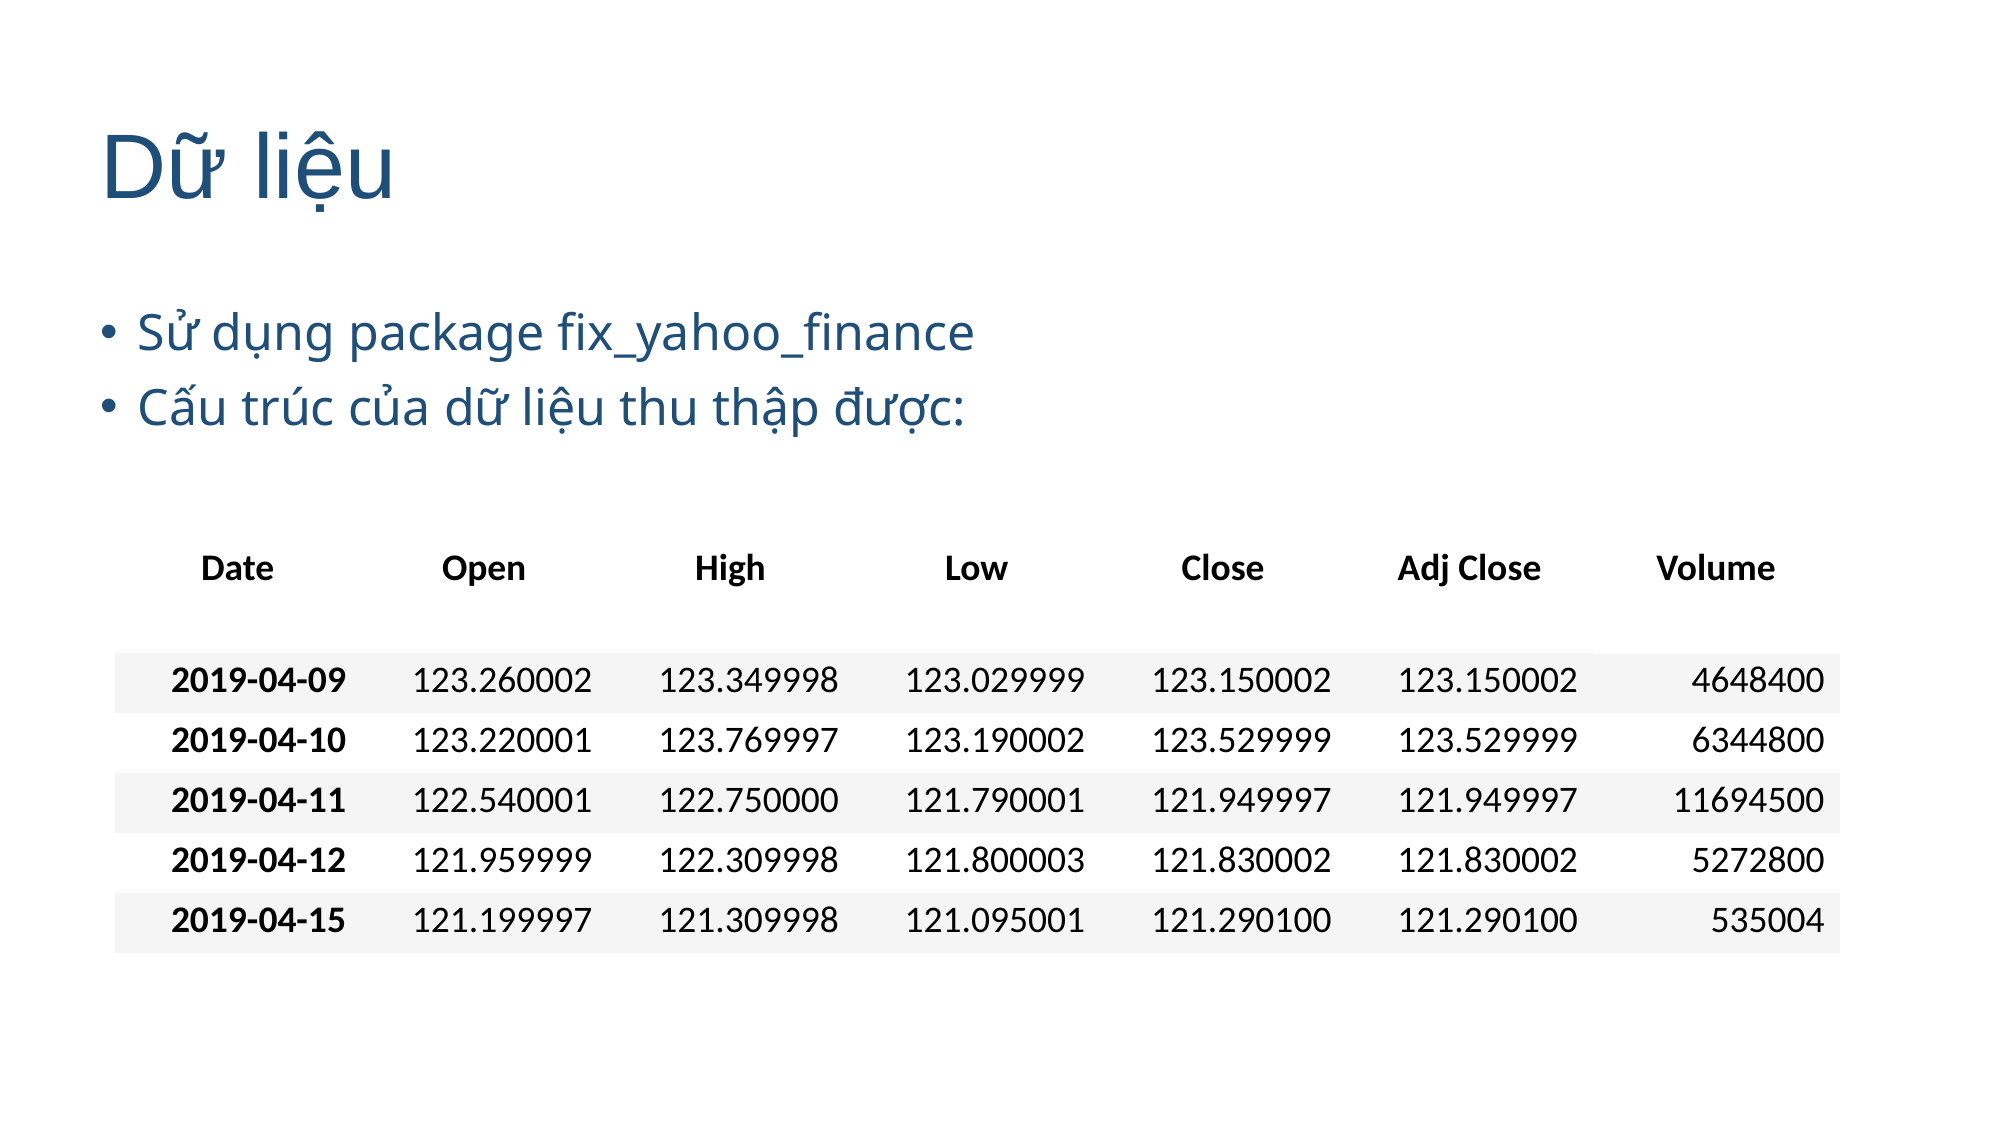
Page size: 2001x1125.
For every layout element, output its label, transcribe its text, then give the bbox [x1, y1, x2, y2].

table_cell 2019-04-11 [115, 773, 361, 833]
table_cell 122.750000 [607, 773, 854, 833]
table_cell 121.800003 [854, 833, 1100, 893]
table_cell 123.529999 [1346, 713, 1593, 773]
table_header Volume [1593, 488, 1840, 653]
table_cell 123.260002 [361, 653, 607, 713]
table_cell 123.150002 [1100, 653, 1346, 713]
table_cell 535004 [1593, 893, 1840, 953]
table_cell 123.190002 [854, 713, 1100, 773]
table_cell 121.830002 [1100, 833, 1346, 893]
table_cell 121.830002 [1346, 833, 1593, 893]
table_cell 2019-04-12 [115, 833, 361, 893]
table_cell 121.309998 [607, 893, 854, 953]
table_cell 6344800 [1593, 713, 1840, 773]
table_cell 121.790001 [854, 773, 1100, 833]
table_cell 123.349998 [607, 653, 854, 713]
table_cell 2019-04-10 [115, 713, 361, 773]
list Sử dụng package fix_yahoo_finance Cấu trúc của dữ liệu thu thập được: [85, 299, 1460, 1014]
table_cell 11694500 [1593, 773, 1840, 833]
table_cell 121.949997 [1346, 773, 1593, 833]
table_cell 123.769997 [607, 713, 854, 773]
table_cell 123.150002 [1346, 653, 1593, 713]
table_cell 121.959999 [361, 833, 607, 893]
table_cell 122.309998 [607, 833, 854, 893]
table_cell 122.540001 [361, 773, 607, 833]
table_header Date [115, 488, 361, 653]
table_header Low [854, 488, 1100, 653]
table_cell 123.029999 [854, 653, 1100, 713]
table_cell 2019-04-15 [115, 893, 361, 953]
title Dữ liệu [85, 59, 1460, 278]
table_header Open [361, 488, 607, 653]
table_cell 121.095001 [854, 893, 1100, 953]
table_cell 123.220001 [361, 713, 607, 773]
table_cell 121.199997 [361, 893, 607, 953]
table_cell 121.290100 [1100, 893, 1346, 953]
table_cell 2019-04-09 [115, 653, 361, 713]
table_cell 121.949997 [1100, 773, 1346, 833]
table_header Close [1100, 488, 1346, 653]
table_cell 5272800 [1593, 833, 1840, 893]
table_cell 123.529999 [1100, 713, 1346, 773]
table_header High [607, 488, 854, 653]
table_cell 121.290100 [1346, 893, 1593, 953]
table_header Adj Close [1346, 488, 1593, 653]
table_cell 4648400 [1593, 654, 1840, 713]
